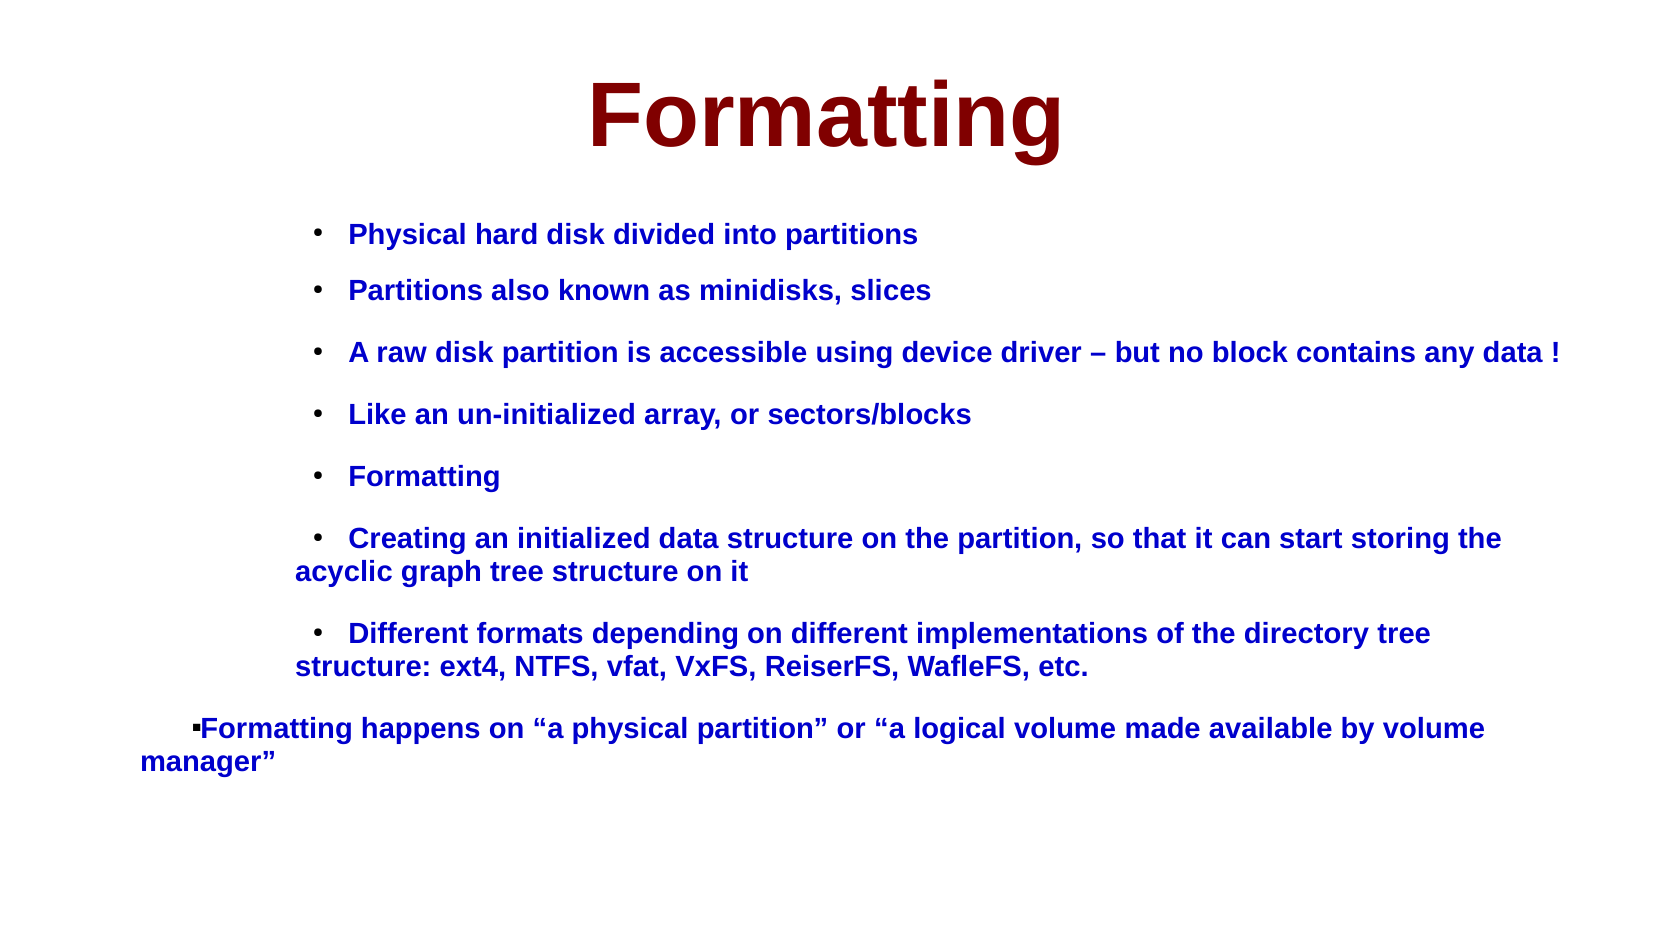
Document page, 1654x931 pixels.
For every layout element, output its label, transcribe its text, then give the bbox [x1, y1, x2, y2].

title Formatting [82, 37, 1571, 193]
list Physical hard disk divided into partitions Partitions also known as minidisks, slices A raw disk partition is accessible using device driver – but no block contains any data ! Like an un-initialized array, or sectors/blocks Formatting Creating an initialized data structure on the partition, so that it can start storing the acyclic graph tree structure on it Different formats depending on different implementations of the directory tree structure: ext4, NTFS, vfat, VxFS, ReiserFS, WafleFS, etc. Formatting happens on “a physical partition” or “a logical volume made available by volume manager” [82, 217, 1571, 863]
